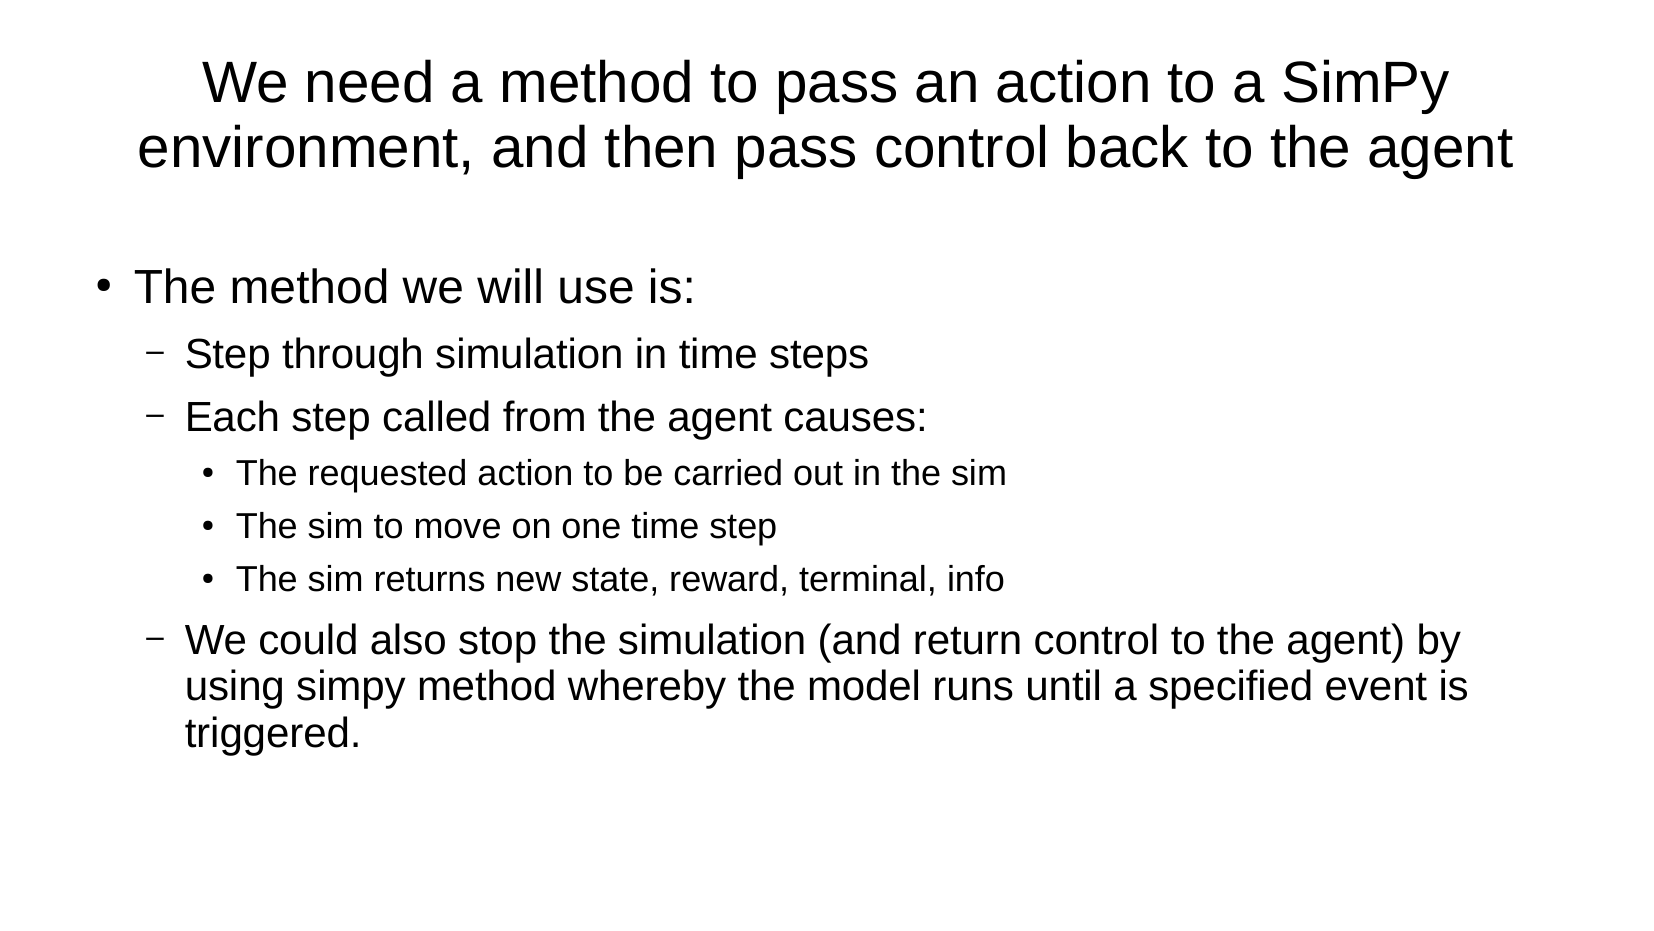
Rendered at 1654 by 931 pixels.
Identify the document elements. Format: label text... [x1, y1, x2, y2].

title We need a method to pass an action to a SimPy environment, and then pass control back to the agent [82, 36, 1571, 193]
list The method we will use is: Step through simulation in time steps Each step called from the agent causes: The requested action to be carried out in the sim The sim to move on one time step The sim returns new state, reward, terminal, info We could also stop the simulation (and return control to the agent) by using simpy method whereby the model runs until a specified event is triggered. [82, 259, 1571, 758]
